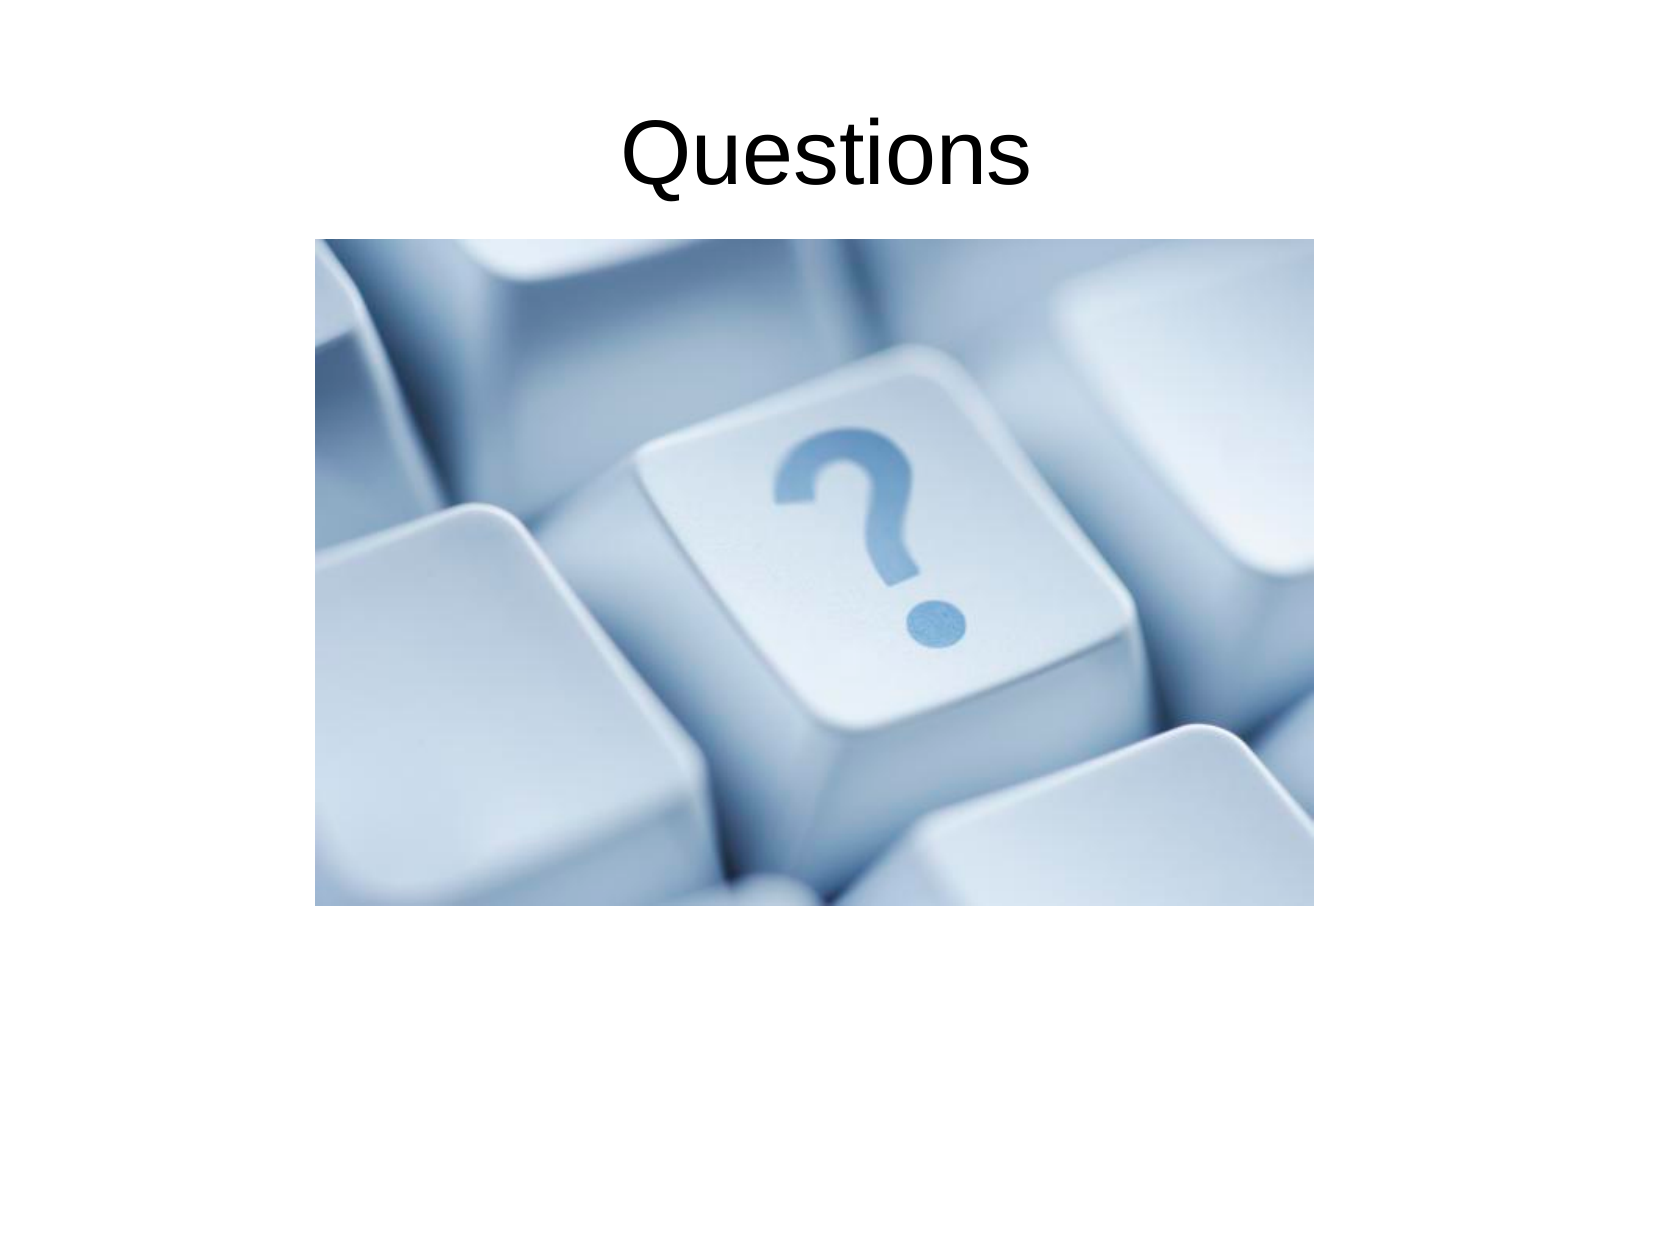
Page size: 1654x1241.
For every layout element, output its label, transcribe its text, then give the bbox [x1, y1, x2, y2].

title Questions [82, 49, 1571, 257]
picture [315, 239, 1314, 906]
